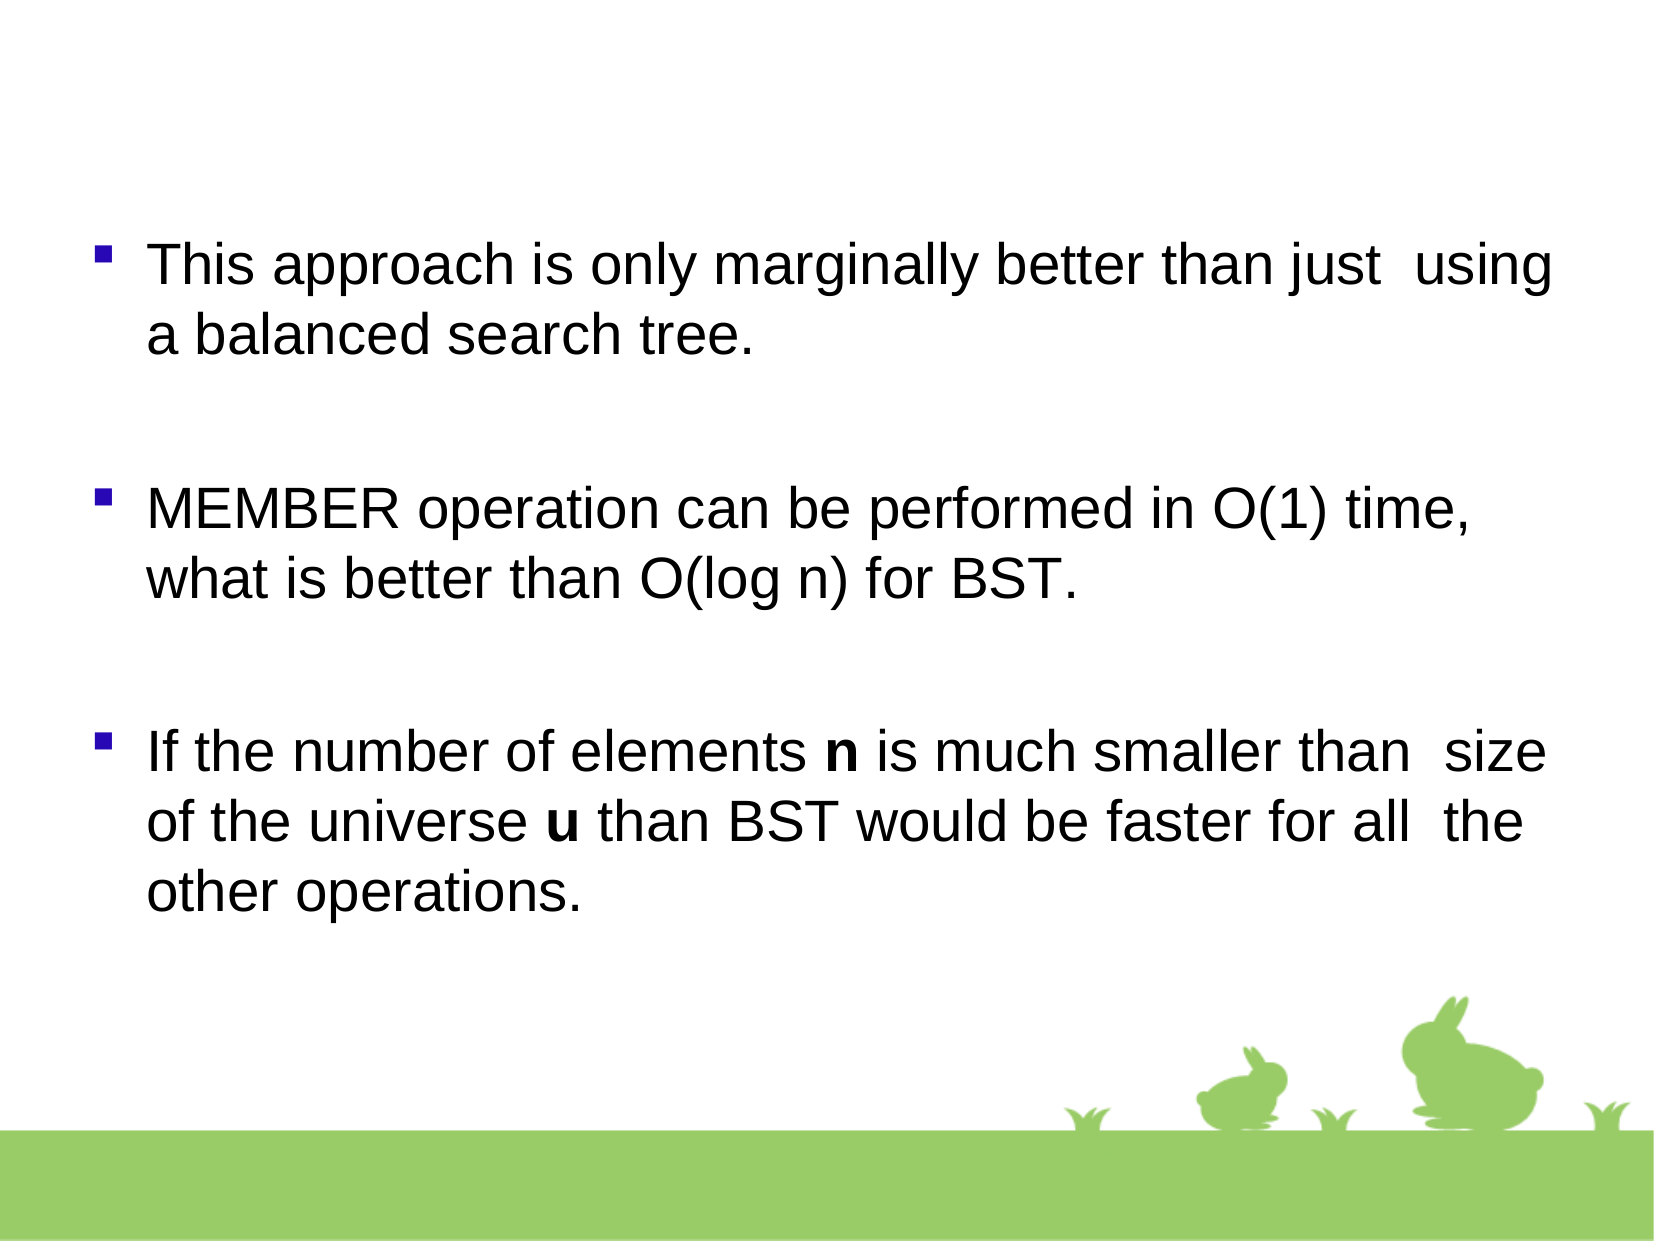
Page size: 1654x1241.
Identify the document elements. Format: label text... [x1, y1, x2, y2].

picture [0, 0, 1654, 1241]
text_box This approach is only marginally better than just using a balanced search tree. MEMBER operation can be performed in O(1) time, what is better than O(log n) for BST. If the number of elements n is much smaller than size of the universe u than BST would be faster for all the other operations. [87, 224, 1595, 924]
